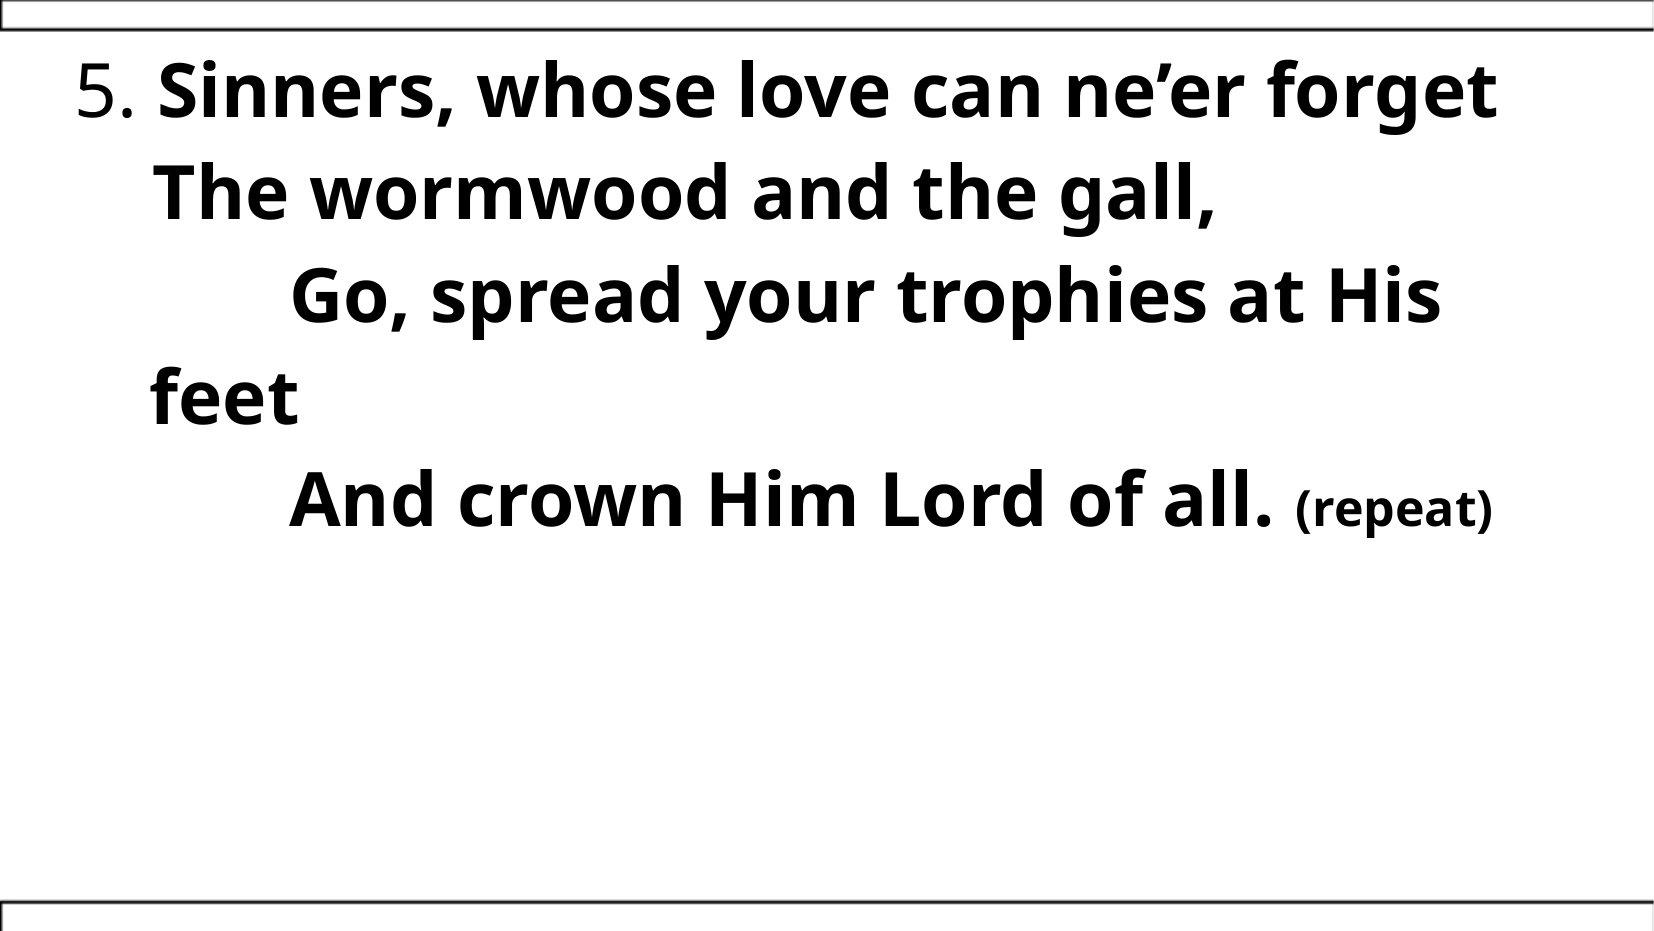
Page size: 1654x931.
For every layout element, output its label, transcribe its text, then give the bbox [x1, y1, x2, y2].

picture [0, 0, 1654, 931]
text_box 5. Sinners, whose love can ne’er forget The wormwood and the gall, Go, spread your trophies at His feet And crown Him Lord of all. (repeat) [60, 30, 1591, 533]
